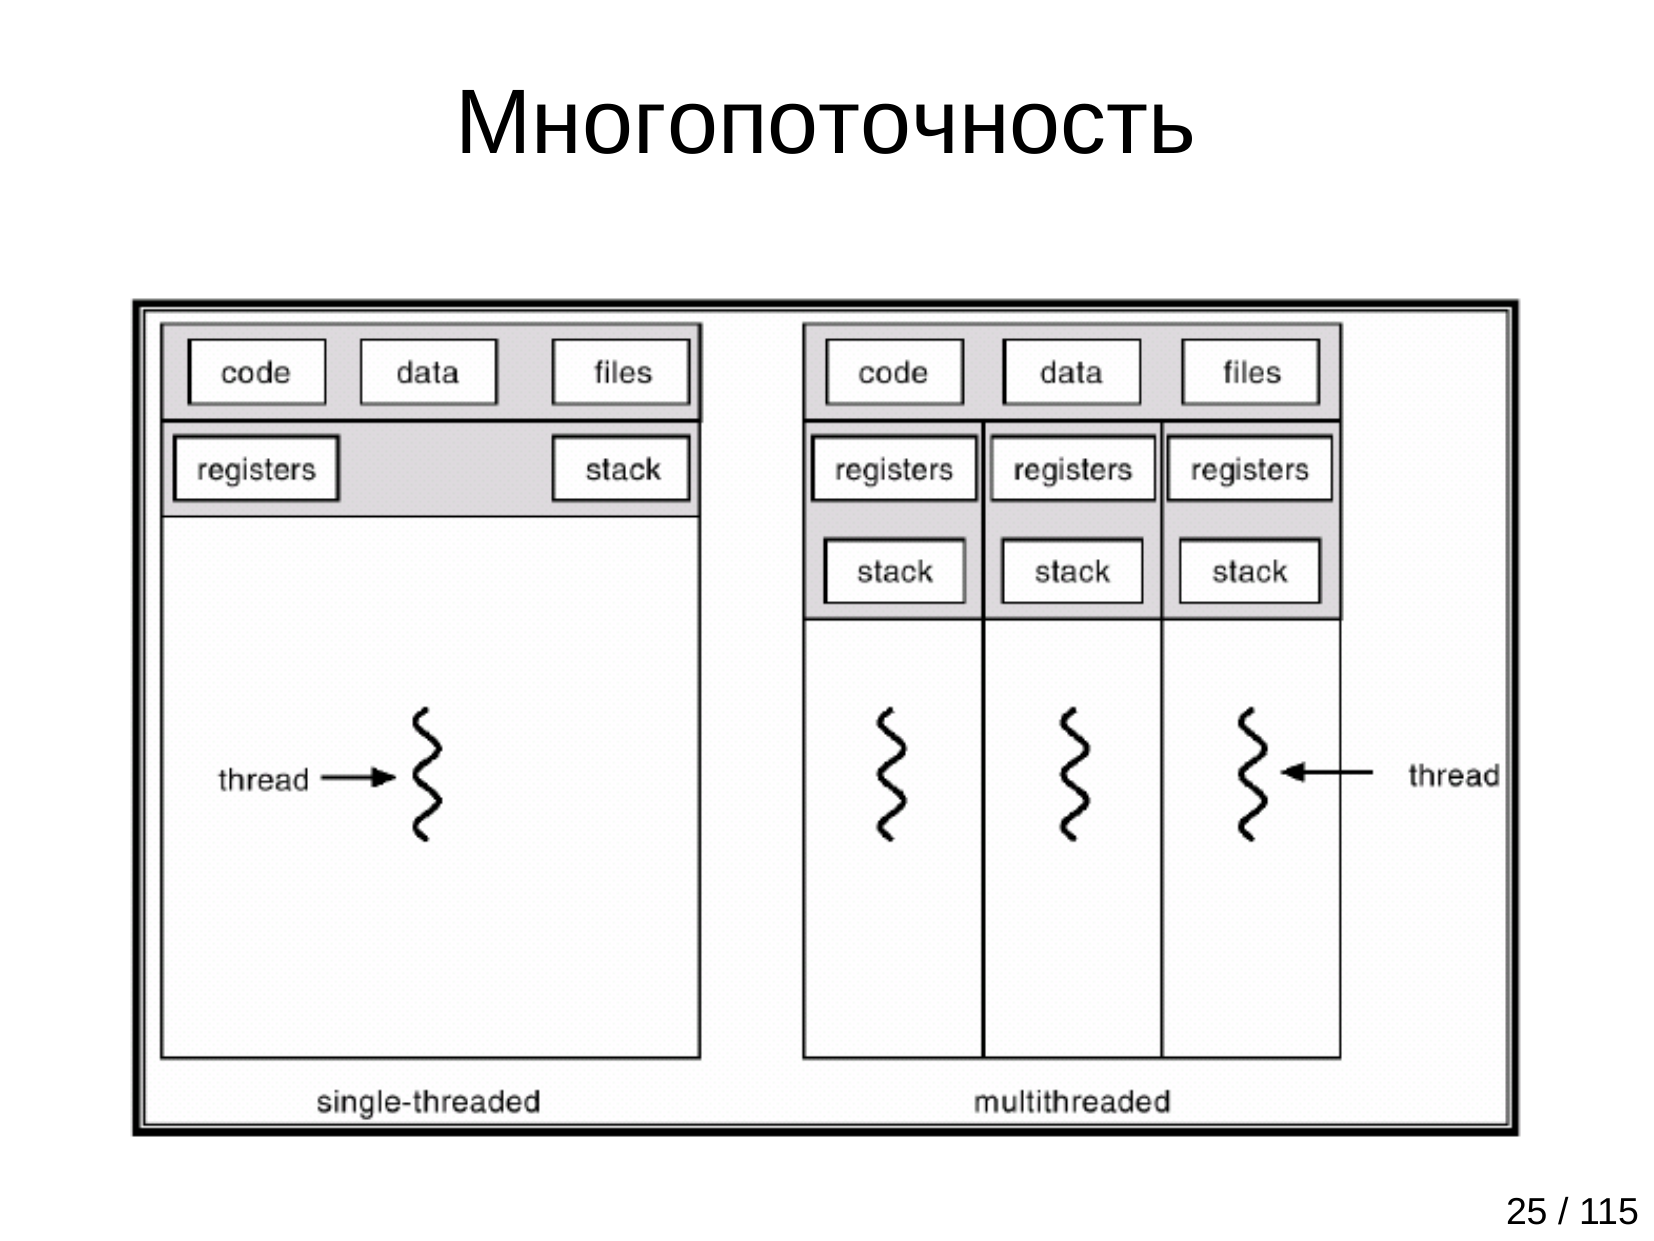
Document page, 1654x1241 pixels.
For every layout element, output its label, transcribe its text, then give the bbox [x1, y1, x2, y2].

text_box Многопоточность [82, 49, 1571, 190]
text_box <number> / 115 [1380, 1183, 1654, 1241]
picture [129, 295, 1523, 1139]
